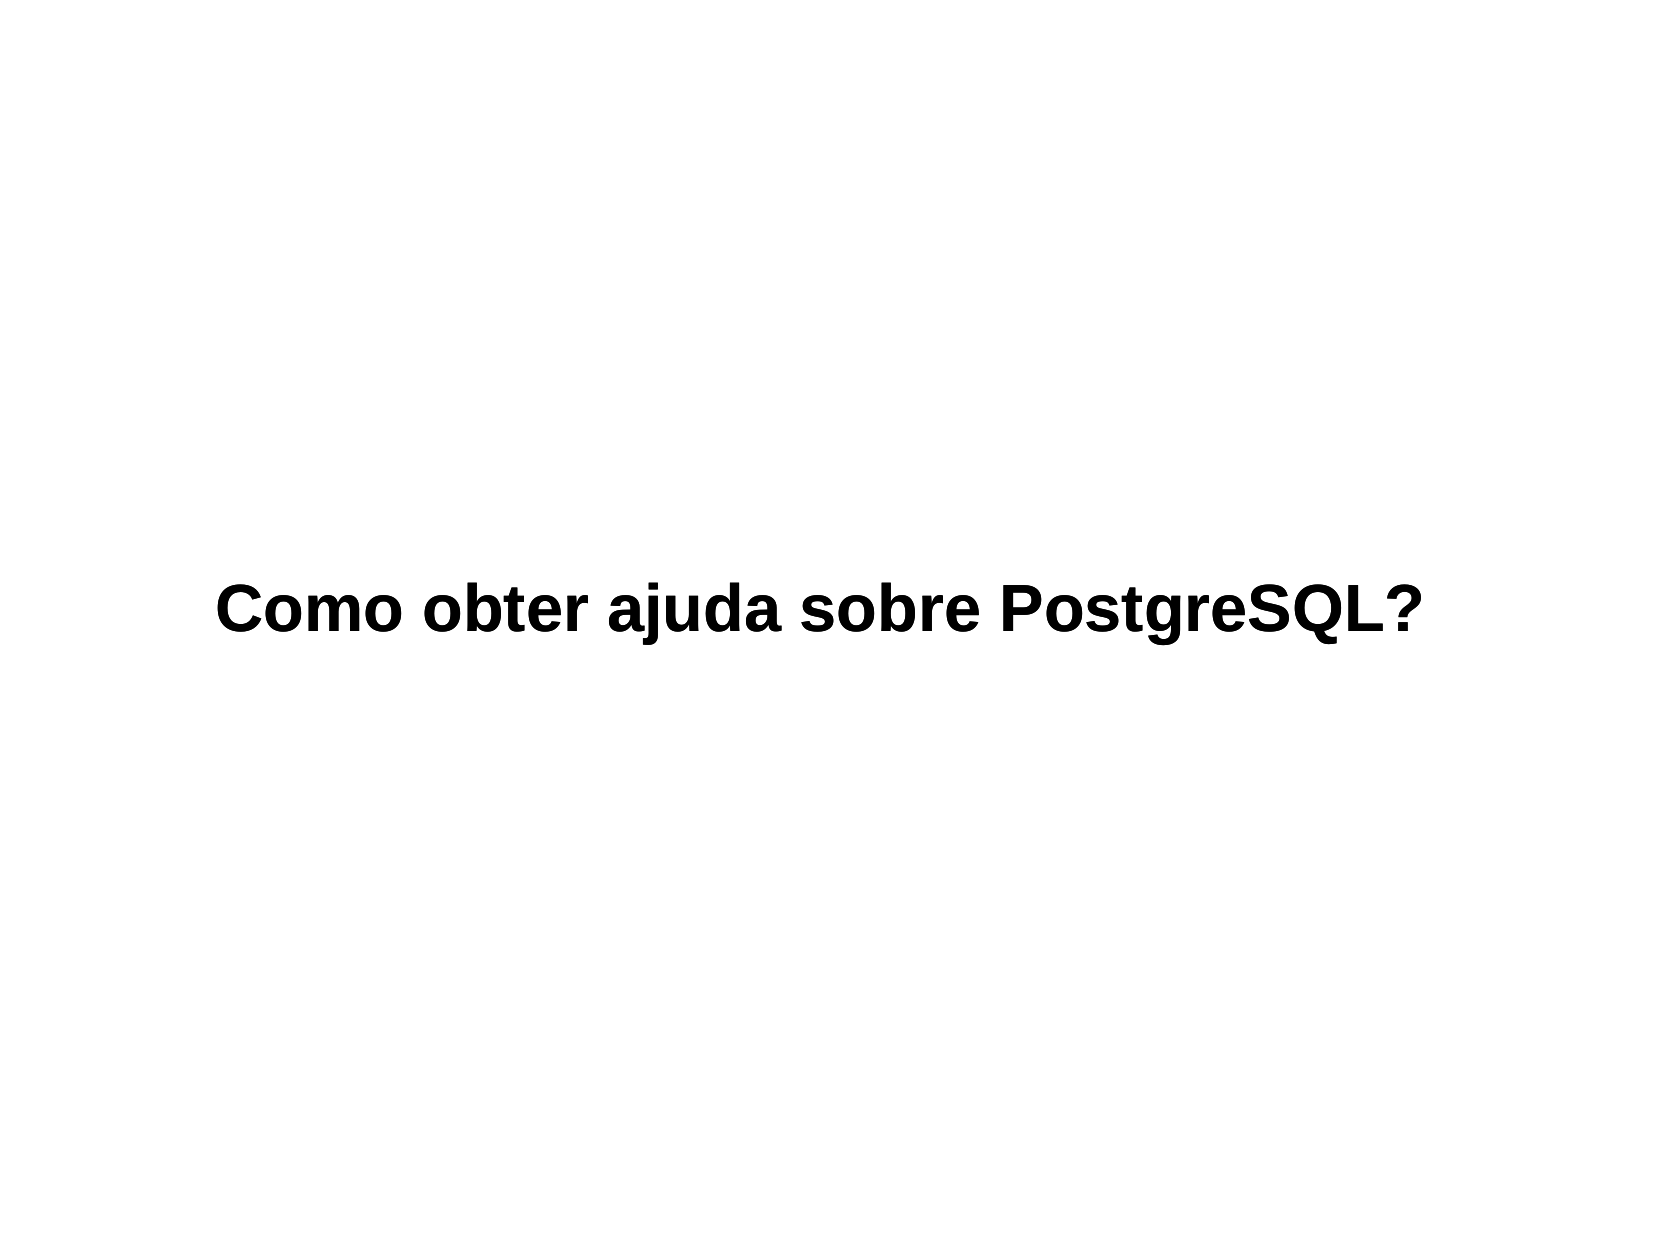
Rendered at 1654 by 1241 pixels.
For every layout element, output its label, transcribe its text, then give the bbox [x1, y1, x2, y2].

text_box Como obter ajuda sobre PostgreSQL? [76, 206, 1566, 1011]
